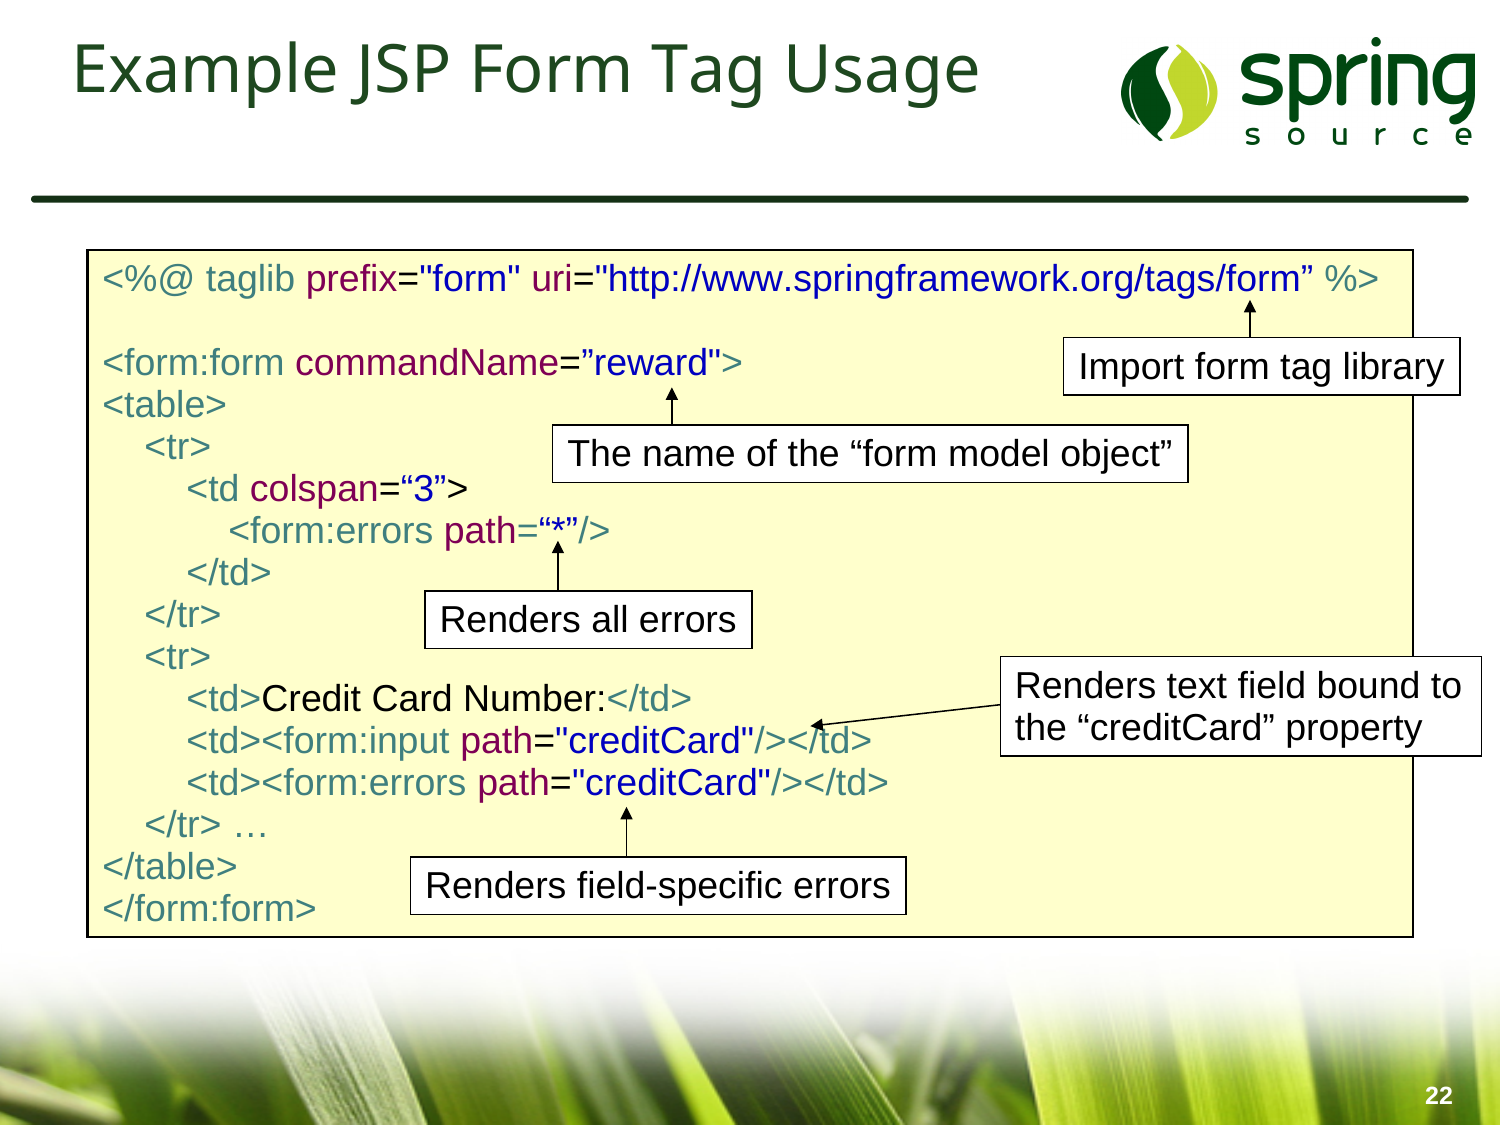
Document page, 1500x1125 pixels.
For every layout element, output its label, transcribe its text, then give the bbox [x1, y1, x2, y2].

picture [0, 944, 1500, 1125]
text_box Renders all errors [424, 590, 752, 649]
text_box Import form tag library [1063, 337, 1460, 395]
text_box <%@ taglib prefix="form" uri="http://www.springframework.org/tags/form” %> <form:form commandName=”reward"> <table> <tr> <td colspan=“3”> <form:errors path=“*”/> </td> </tr> <tr> <td>Credit Card Number:</td> <td><form:input path="creditCard"/></td> <td><form:errors path="creditCard"/></td> </tr> … </table> </form:form> [87, 249, 1413, 938]
title Example JSP Form Tag Usage [56, 13, 1089, 176]
text_box Renders field-specific errors [410, 856, 906, 915]
text_box Renders text field bound to the “creditCard” property [1000, 656, 1482, 756]
picture [1121, 37, 1475, 145]
text_box The name of the “form model object” [552, 425, 1188, 483]
